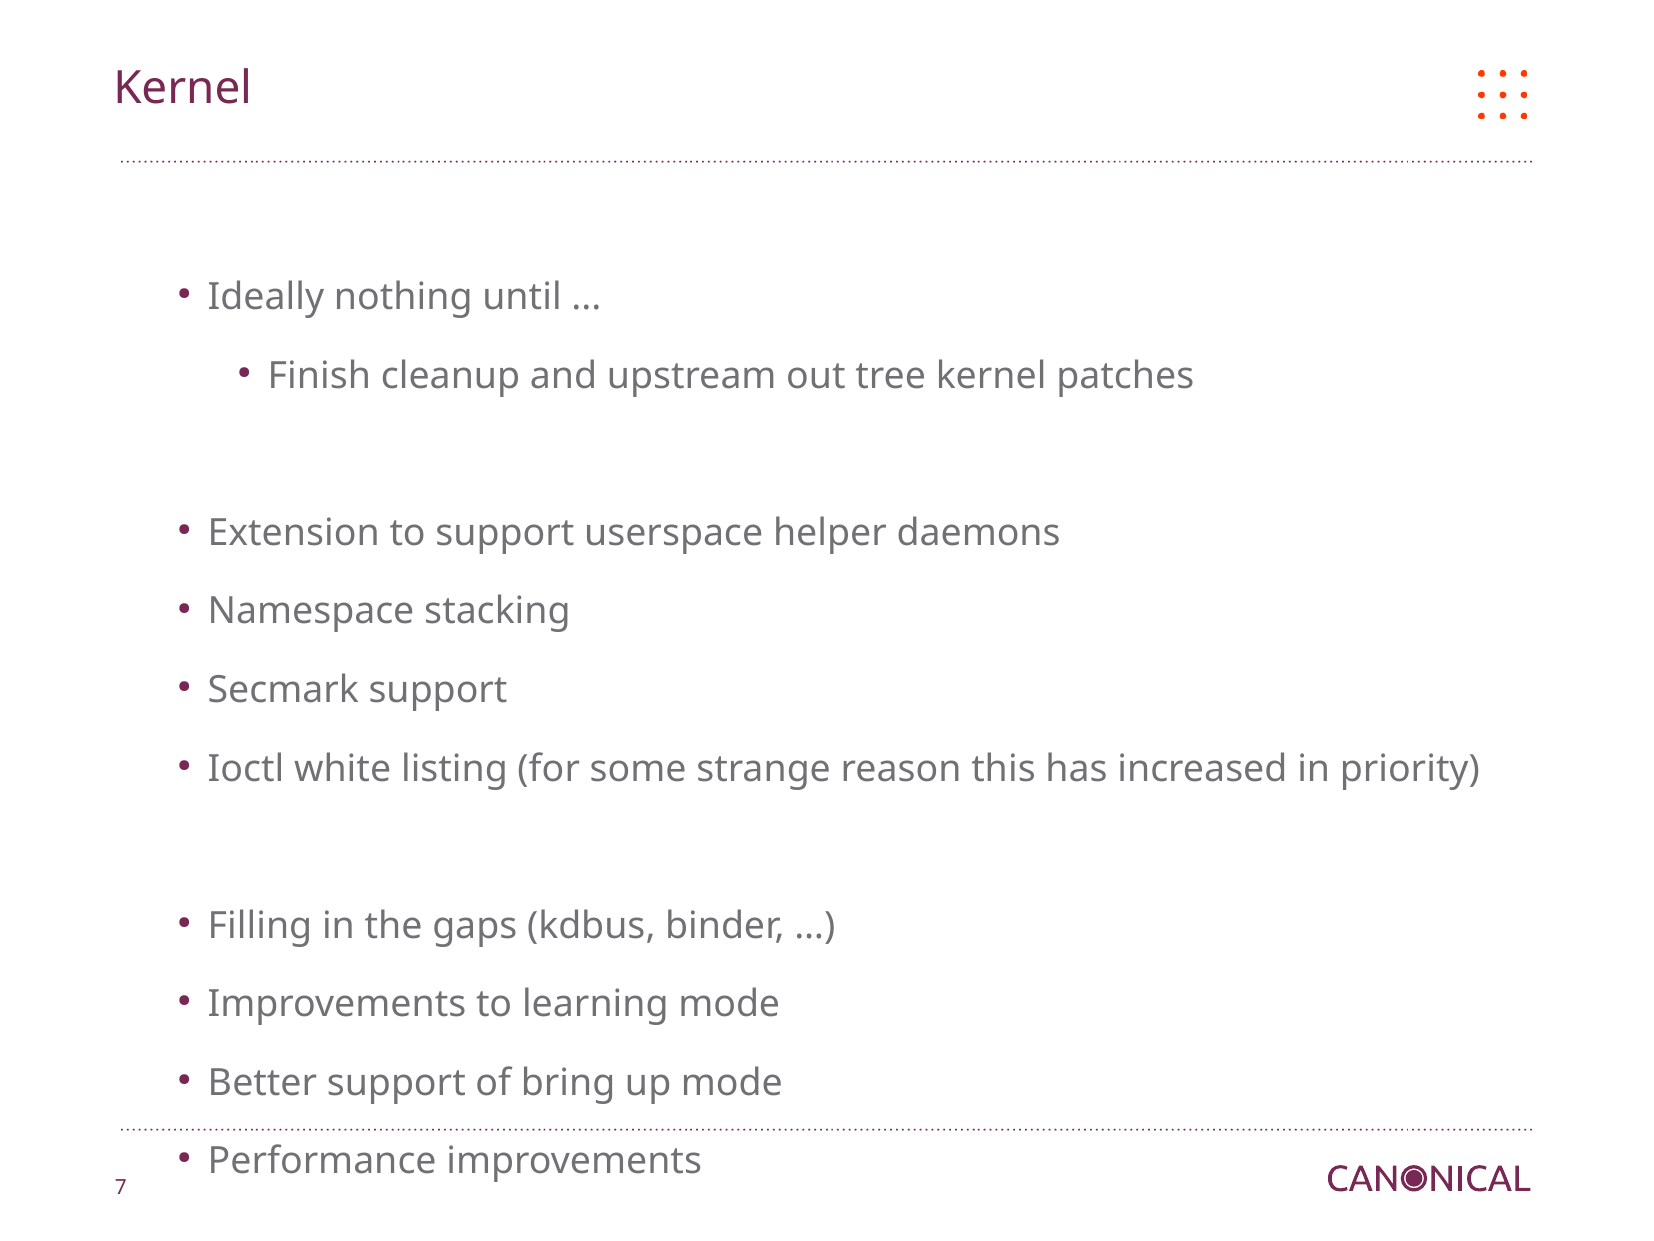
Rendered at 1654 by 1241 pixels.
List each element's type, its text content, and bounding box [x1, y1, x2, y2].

picture [111, 159, 1533, 166]
title Kernel [113, 59, 1382, 112]
picture [111, 1127, 1533, 1134]
picture [1478, 70, 1527, 119]
list Ideally nothing until ... Finish cleanup and upstream out tree kernel patches Extension to support userspace helper daemons Namespace stacking Secmark support Ioctl white listing (for some strange reason this has increased in priority) Filling in the gaps (kdbus, binder, …) Improvements to learning mode Better support of bring up mode Performance improvements [147, 256, 1506, 1052]
